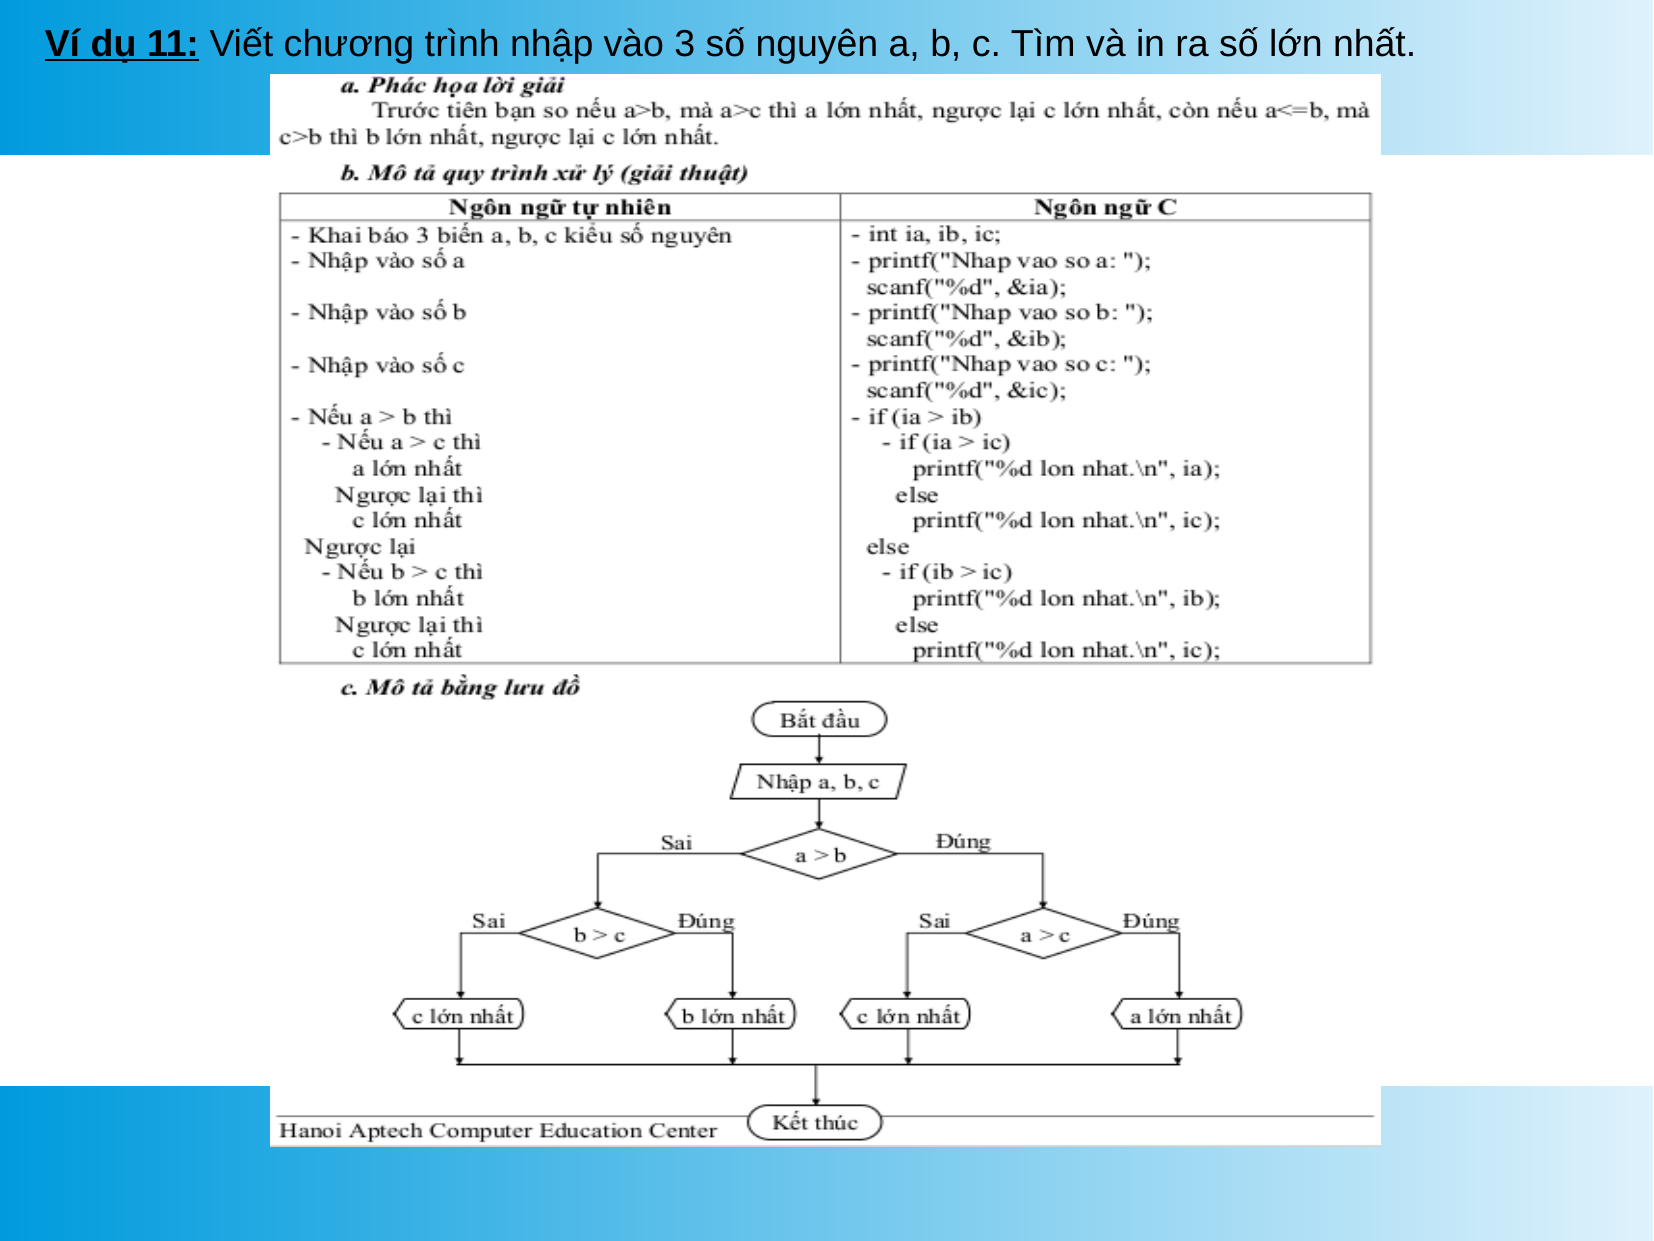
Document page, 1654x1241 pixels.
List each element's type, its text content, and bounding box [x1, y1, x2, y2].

text_box Ví dụ 11: Viết chương trình nhập vào 3 số nguyên a, b, c. Tìm và in ra số lớn nhất. [30, 15, 1485, 114]
picture [270, 74, 1381, 1147]
